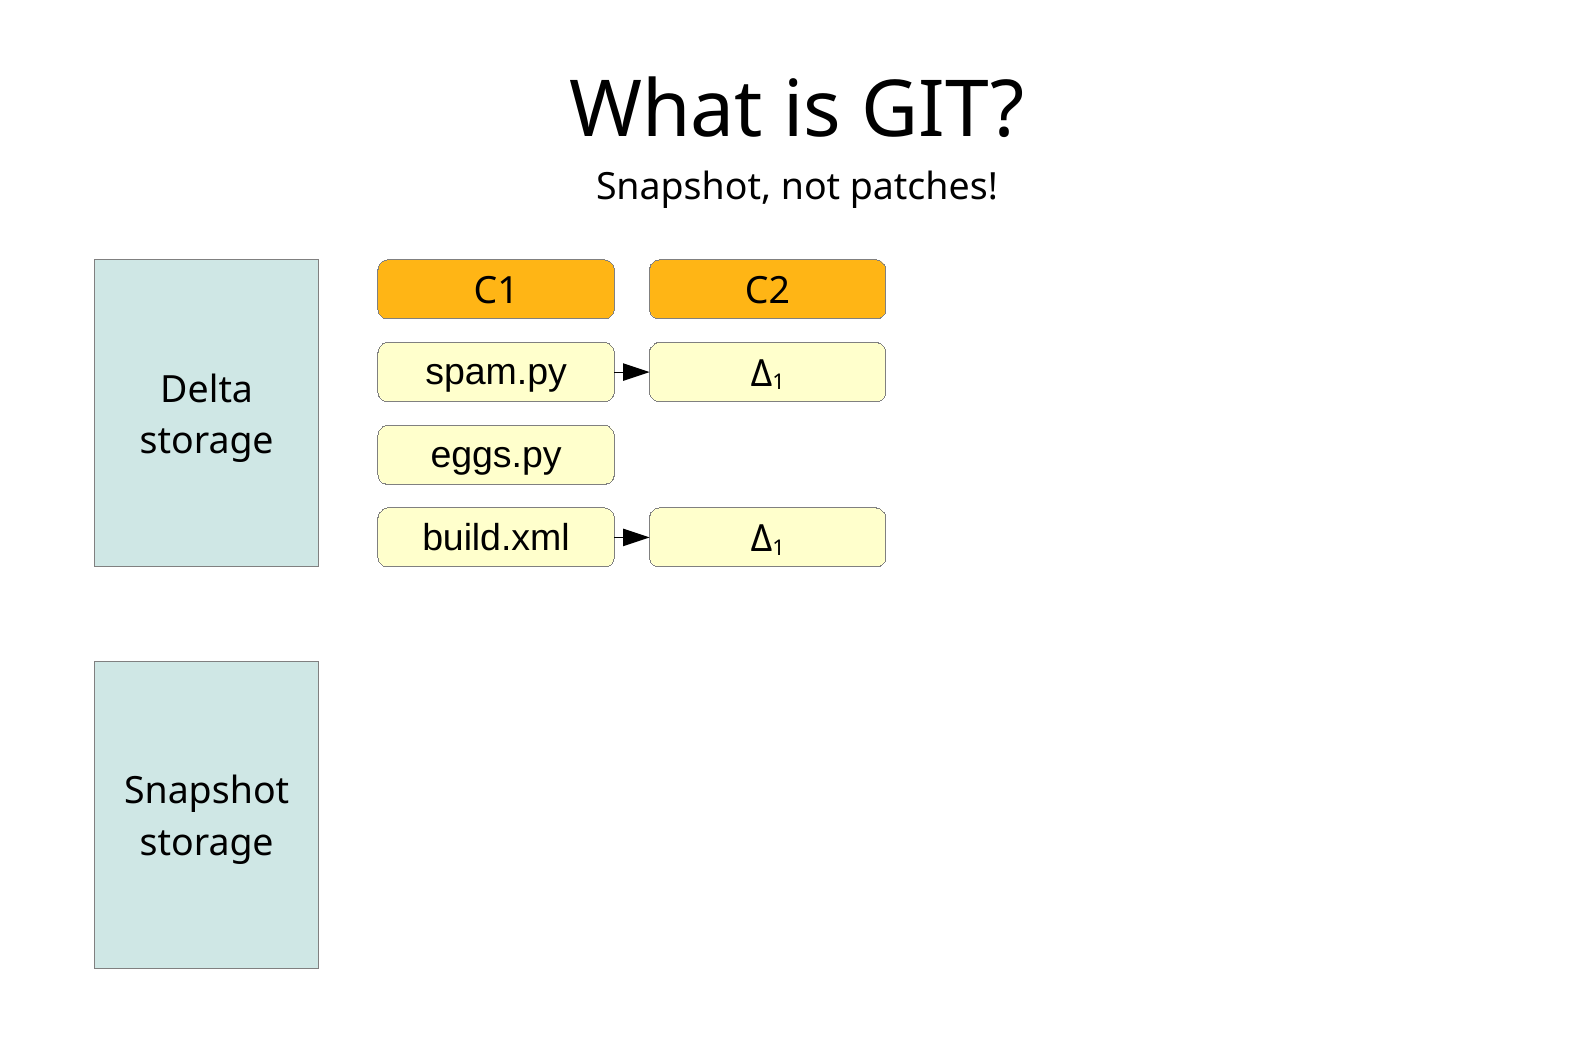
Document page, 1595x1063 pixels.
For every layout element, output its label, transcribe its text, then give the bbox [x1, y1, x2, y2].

title What is GIT? Snapshot, not patches! [79, 42, 1515, 220]
text_box Delta storage [94, 259, 319, 567]
text_box Snapshot storage [94, 661, 319, 969]
text_box build.xml [377, 507, 615, 567]
text_box C1 [377, 259, 615, 319]
text_box C2 [649, 259, 886, 319]
text_box Δ1 [649, 342, 886, 402]
text_box Δ1 [649, 507, 886, 567]
text_box spam.py [377, 342, 615, 402]
text_box eggs.py [377, 425, 615, 485]
